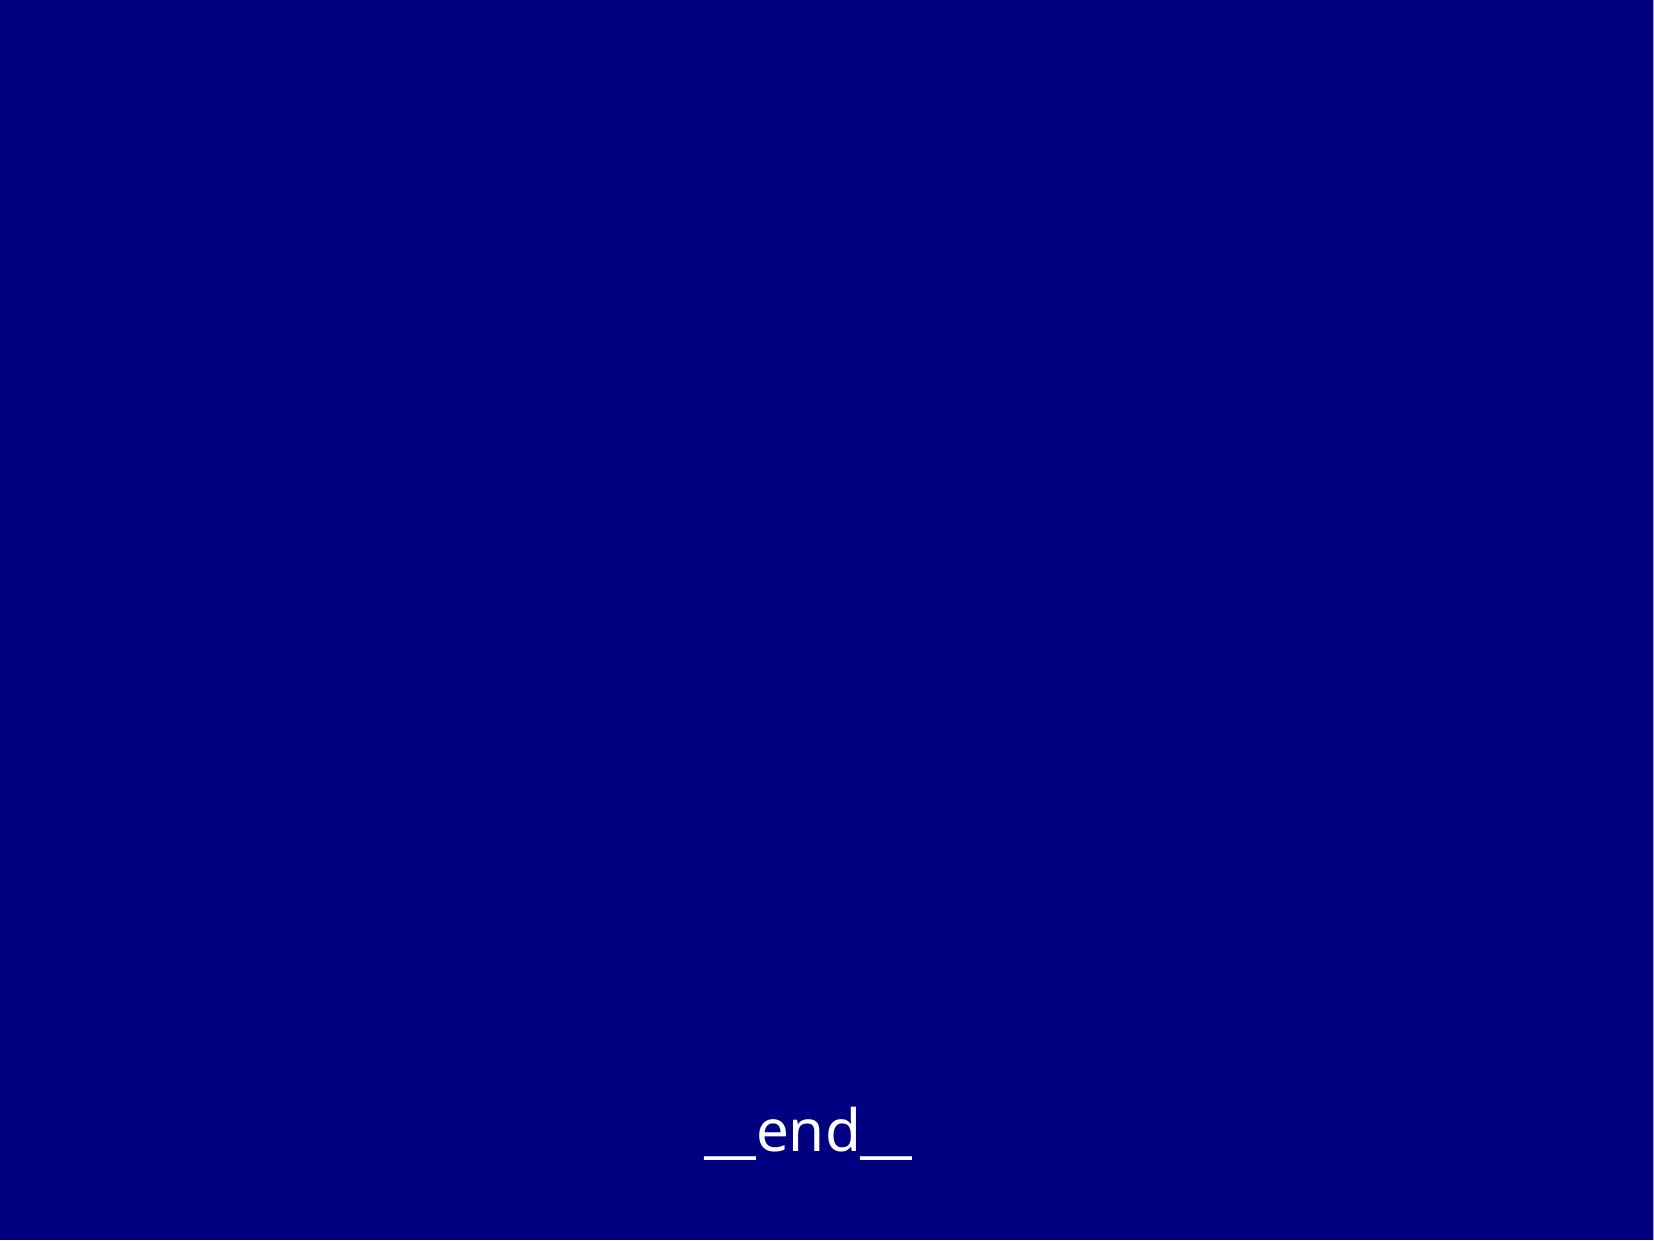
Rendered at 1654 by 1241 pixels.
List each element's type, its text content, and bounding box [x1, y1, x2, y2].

title __end__ [70, 1076, 1559, 1182]
